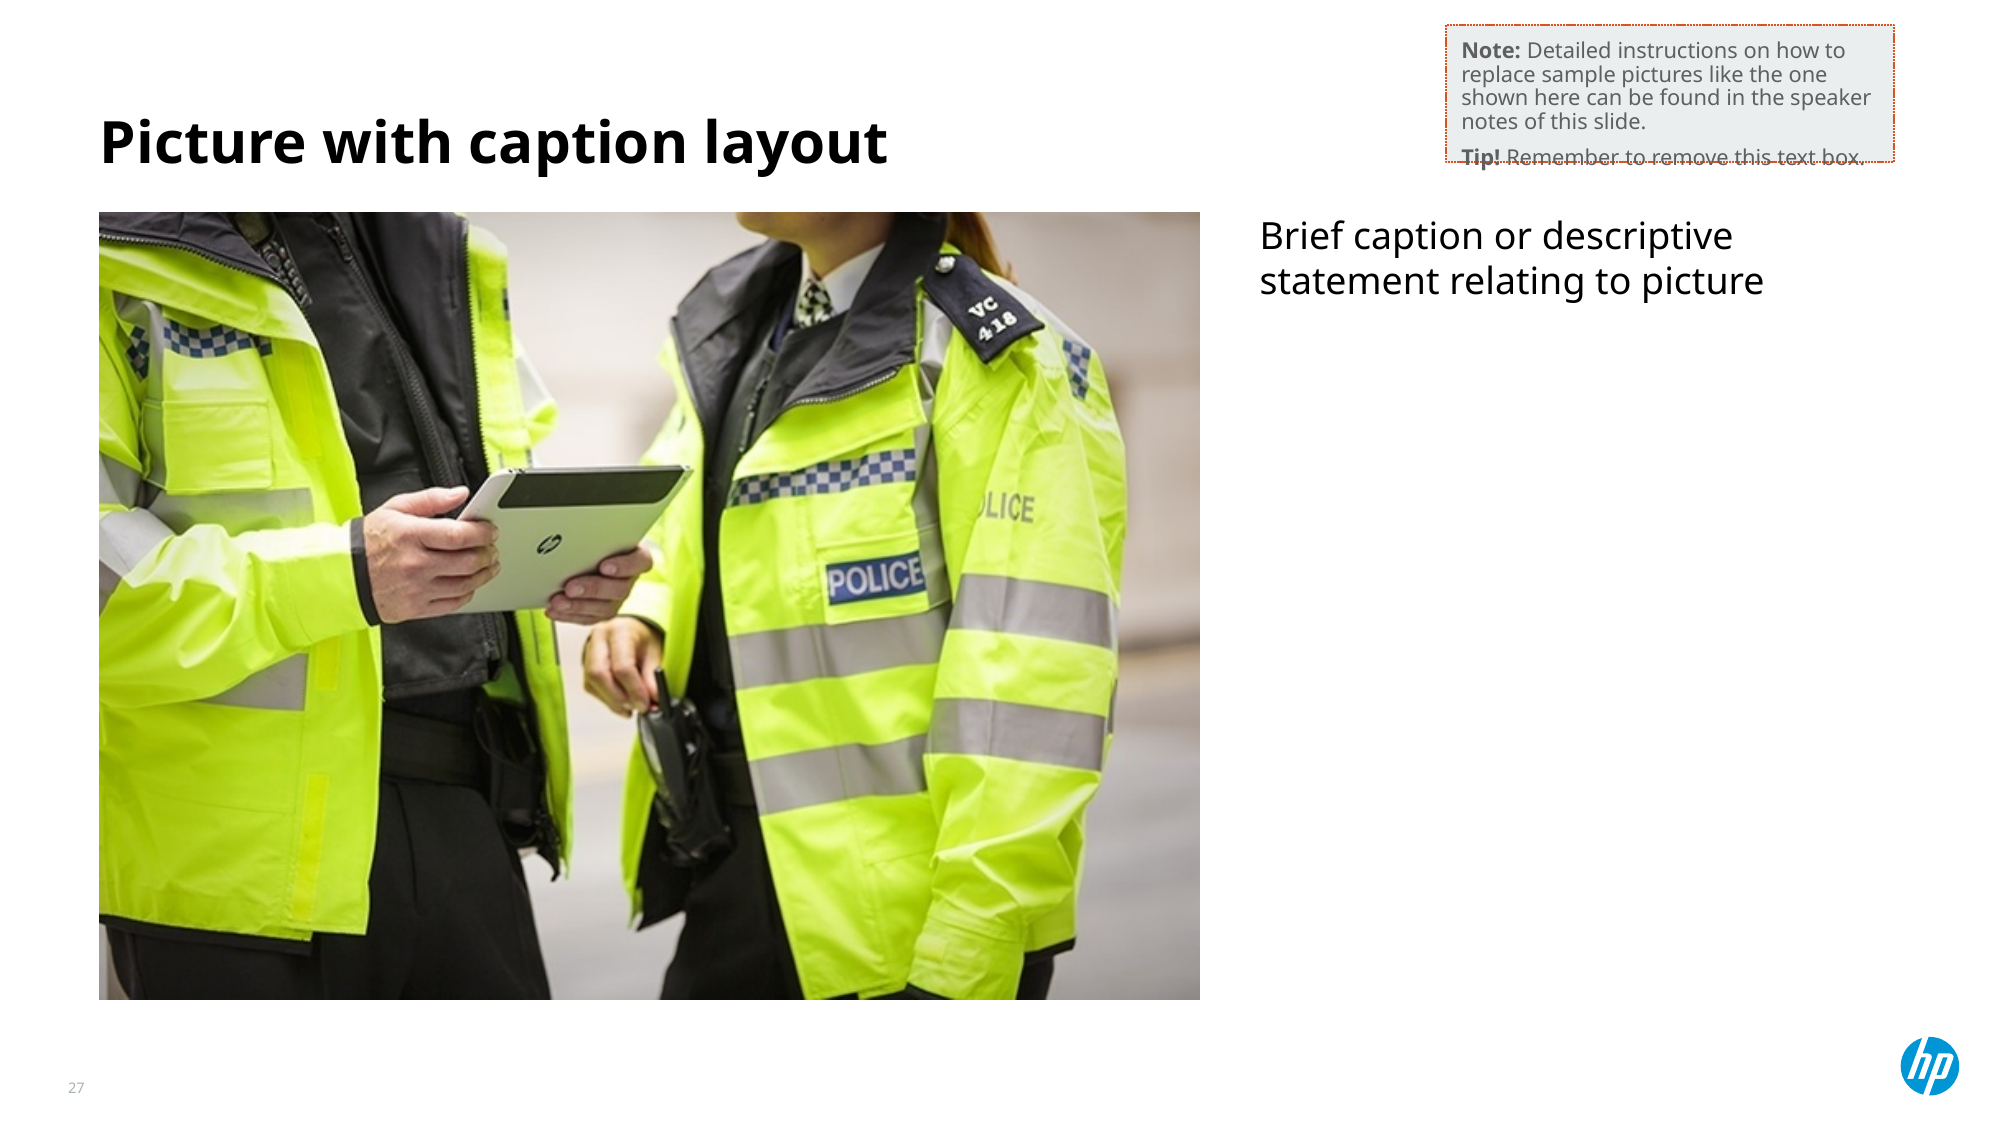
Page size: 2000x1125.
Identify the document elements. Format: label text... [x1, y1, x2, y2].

text_box Note: Detailed instructions on how to replace sample pictures like the one shown here can be found in the speaker notes of this slide. Tip! Remember to remove this text box. [1446, 24, 1894, 163]
list Brief caption or descriptive statement relating to picture [1259, 212, 1900, 1000]
picture [99, 212, 1200, 1000]
title Picture with caption layout [99, 50, 1900, 175]
slide_number <number> [34, 1062, 85, 1099]
